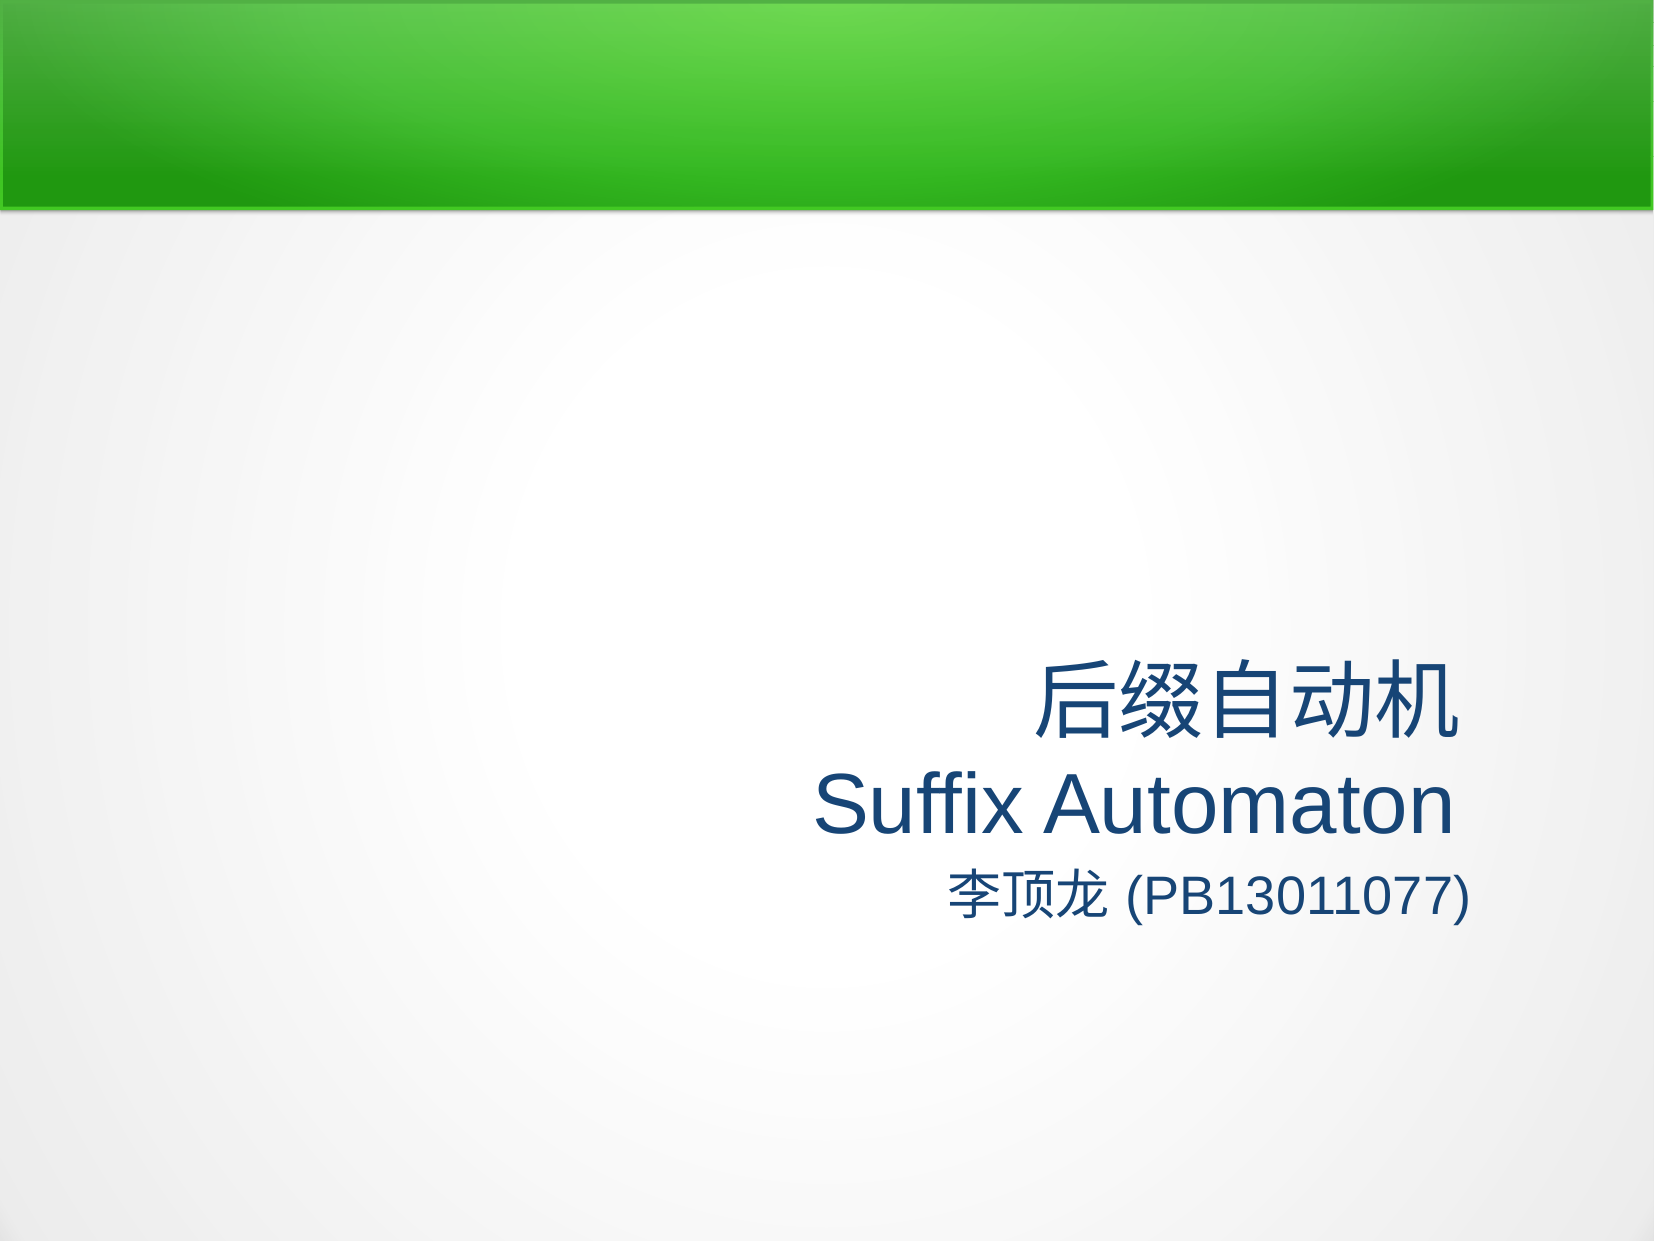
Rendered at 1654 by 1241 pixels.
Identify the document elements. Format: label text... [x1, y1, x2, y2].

subtitle 后缀自动机 Suffix Automaton 李顶龙(PB13011077) [165, 482, 1654, 1141]
